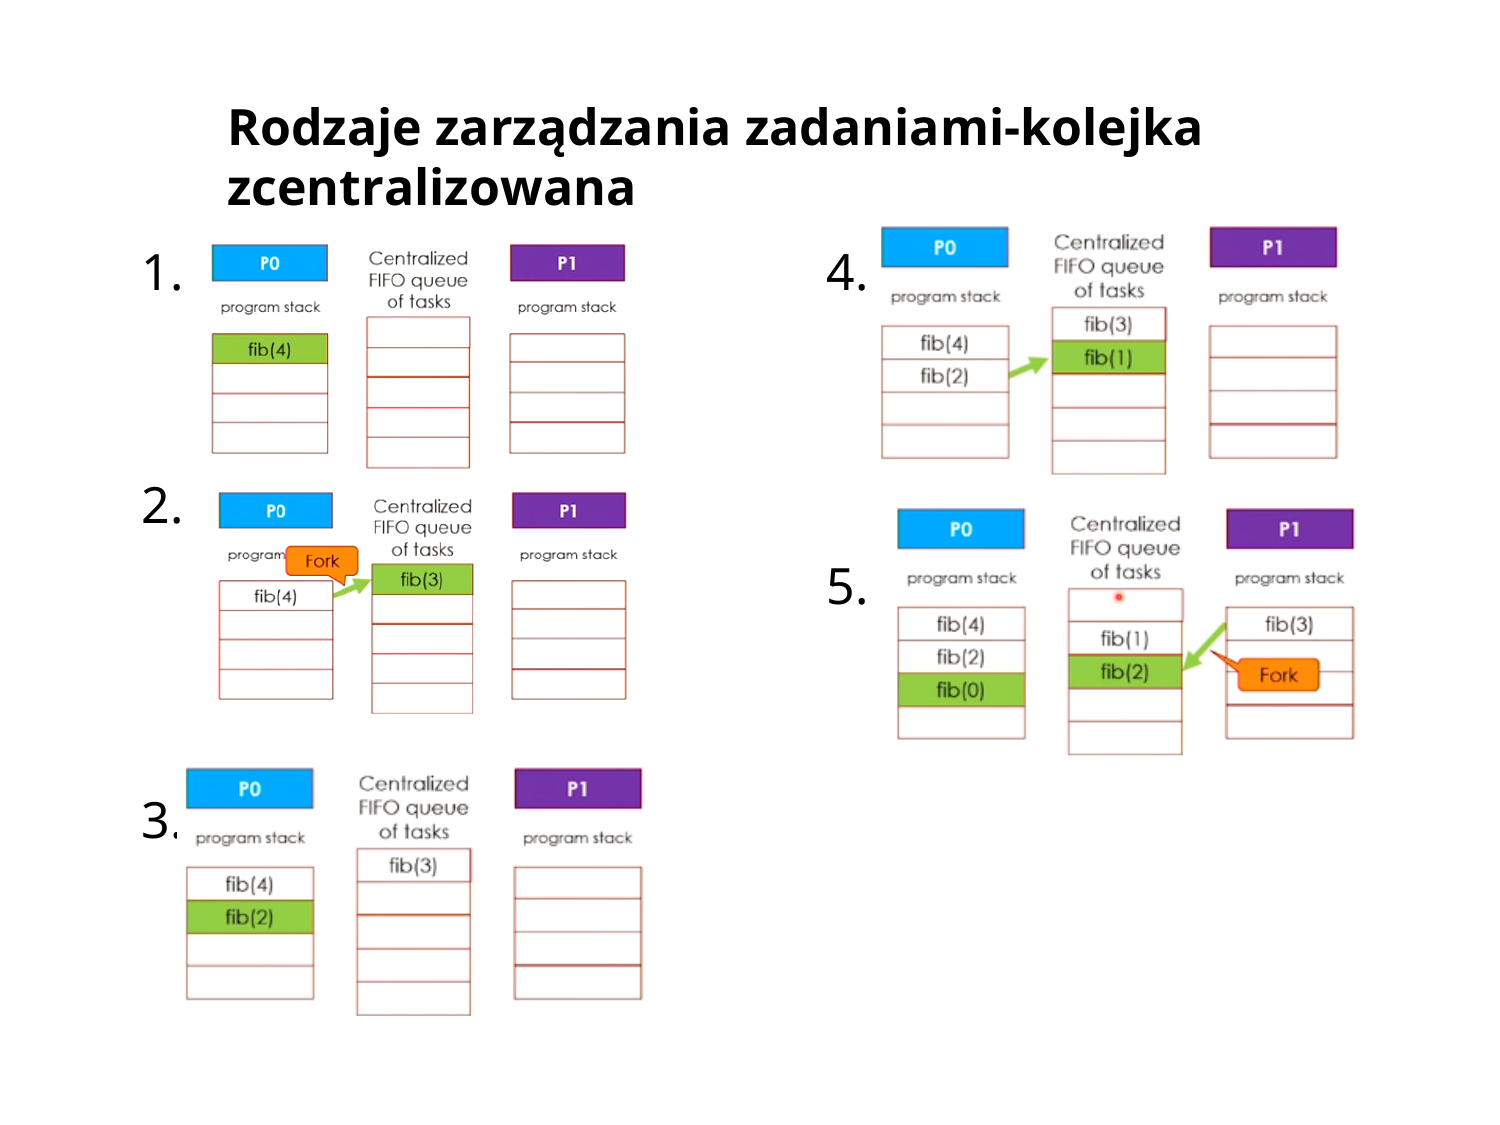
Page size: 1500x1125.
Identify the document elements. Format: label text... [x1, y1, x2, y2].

picture [882, 496, 1371, 768]
picture [177, 754, 659, 1016]
list 1. 2. 3. [70, 232, 755, 971]
list 4. 5. [755, 232, 1406, 971]
title Rodzaje zarządzania zadaniami-kolejka zcentralizowana [212, 78, 1489, 233]
picture [869, 200, 1359, 486]
picture [200, 232, 650, 714]
